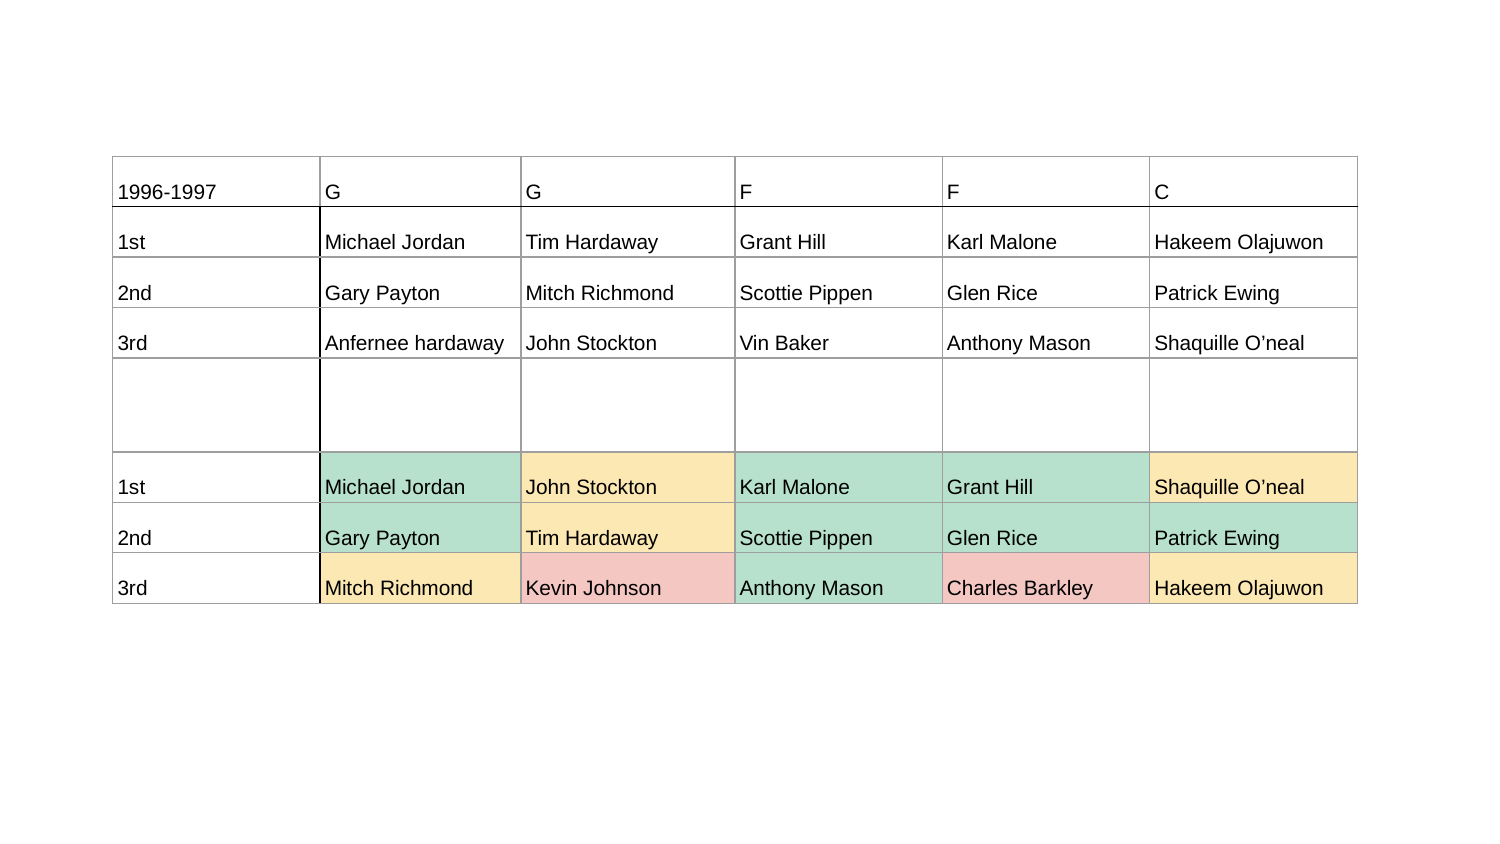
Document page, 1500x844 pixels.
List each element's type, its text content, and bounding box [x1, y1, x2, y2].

table_cell John Stockton [522, 308, 734, 357]
table_cell Gary Payton [321, 258, 520, 307]
table_cell Hakeem Olajuwon [1150, 553, 1357, 603]
table_cell Grant Hill [943, 453, 1149, 502]
table_cell Grant Hill [736, 207, 942, 256]
table_header C [1150, 157, 1357, 206]
table_cell [1150, 359, 1357, 451]
table_cell Kevin Johnson [522, 553, 734, 603]
table_cell 1st [113, 453, 319, 502]
table_cell Anthony Mason [943, 308, 1149, 357]
table_cell Charles Barkley [943, 553, 1149, 603]
table_cell Anthony Mason [736, 553, 942, 603]
table_header 1996-1997 [113, 157, 319, 206]
table_cell [943, 359, 1149, 451]
table_cell Patrick Ewing [1150, 258, 1357, 307]
table_header G [522, 157, 734, 206]
table_cell [522, 359, 734, 451]
table_header F [736, 157, 942, 206]
table_cell Glen Rice [943, 503, 1149, 552]
table_cell Scottie Pippen [736, 503, 942, 552]
table_cell 1st [113, 207, 319, 256]
table_cell [321, 359, 520, 451]
table_cell Shaquille O’neal [1150, 453, 1357, 502]
table_cell Tim Hardaway [522, 503, 734, 552]
table_cell Karl Malone [943, 207, 1149, 256]
table_cell 2nd [113, 503, 319, 552]
table_header G [321, 157, 520, 206]
table_cell Anfernee hardaway [321, 308, 520, 357]
table_cell 3rd [113, 308, 319, 357]
table_cell Mitch Richmond [321, 553, 520, 603]
table_cell Shaquille O’neal [1150, 308, 1357, 357]
table_cell Michael Jordan [321, 207, 520, 256]
table_cell Patrick Ewing [1150, 503, 1357, 552]
table_cell Vin Baker [736, 308, 942, 357]
table_cell Hakeem Olajuwon [1150, 207, 1357, 256]
table_cell Tim Hardaway [522, 207, 734, 256]
table_cell Scottie Pippen [736, 258, 942, 307]
table_cell Karl Malone [736, 453, 942, 502]
table_header F [943, 157, 1149, 206]
table_cell John Stockton [522, 453, 734, 502]
table_cell Gary Payton [321, 503, 520, 552]
table_cell [736, 359, 942, 451]
table_cell Glen Rice [943, 258, 1149, 307]
table_cell Mitch Richmond [522, 258, 734, 307]
table_cell [113, 359, 319, 451]
table_cell 3rd [113, 553, 319, 603]
table_cell 2nd [113, 258, 319, 307]
table_cell Michael Jordan [321, 453, 520, 502]
